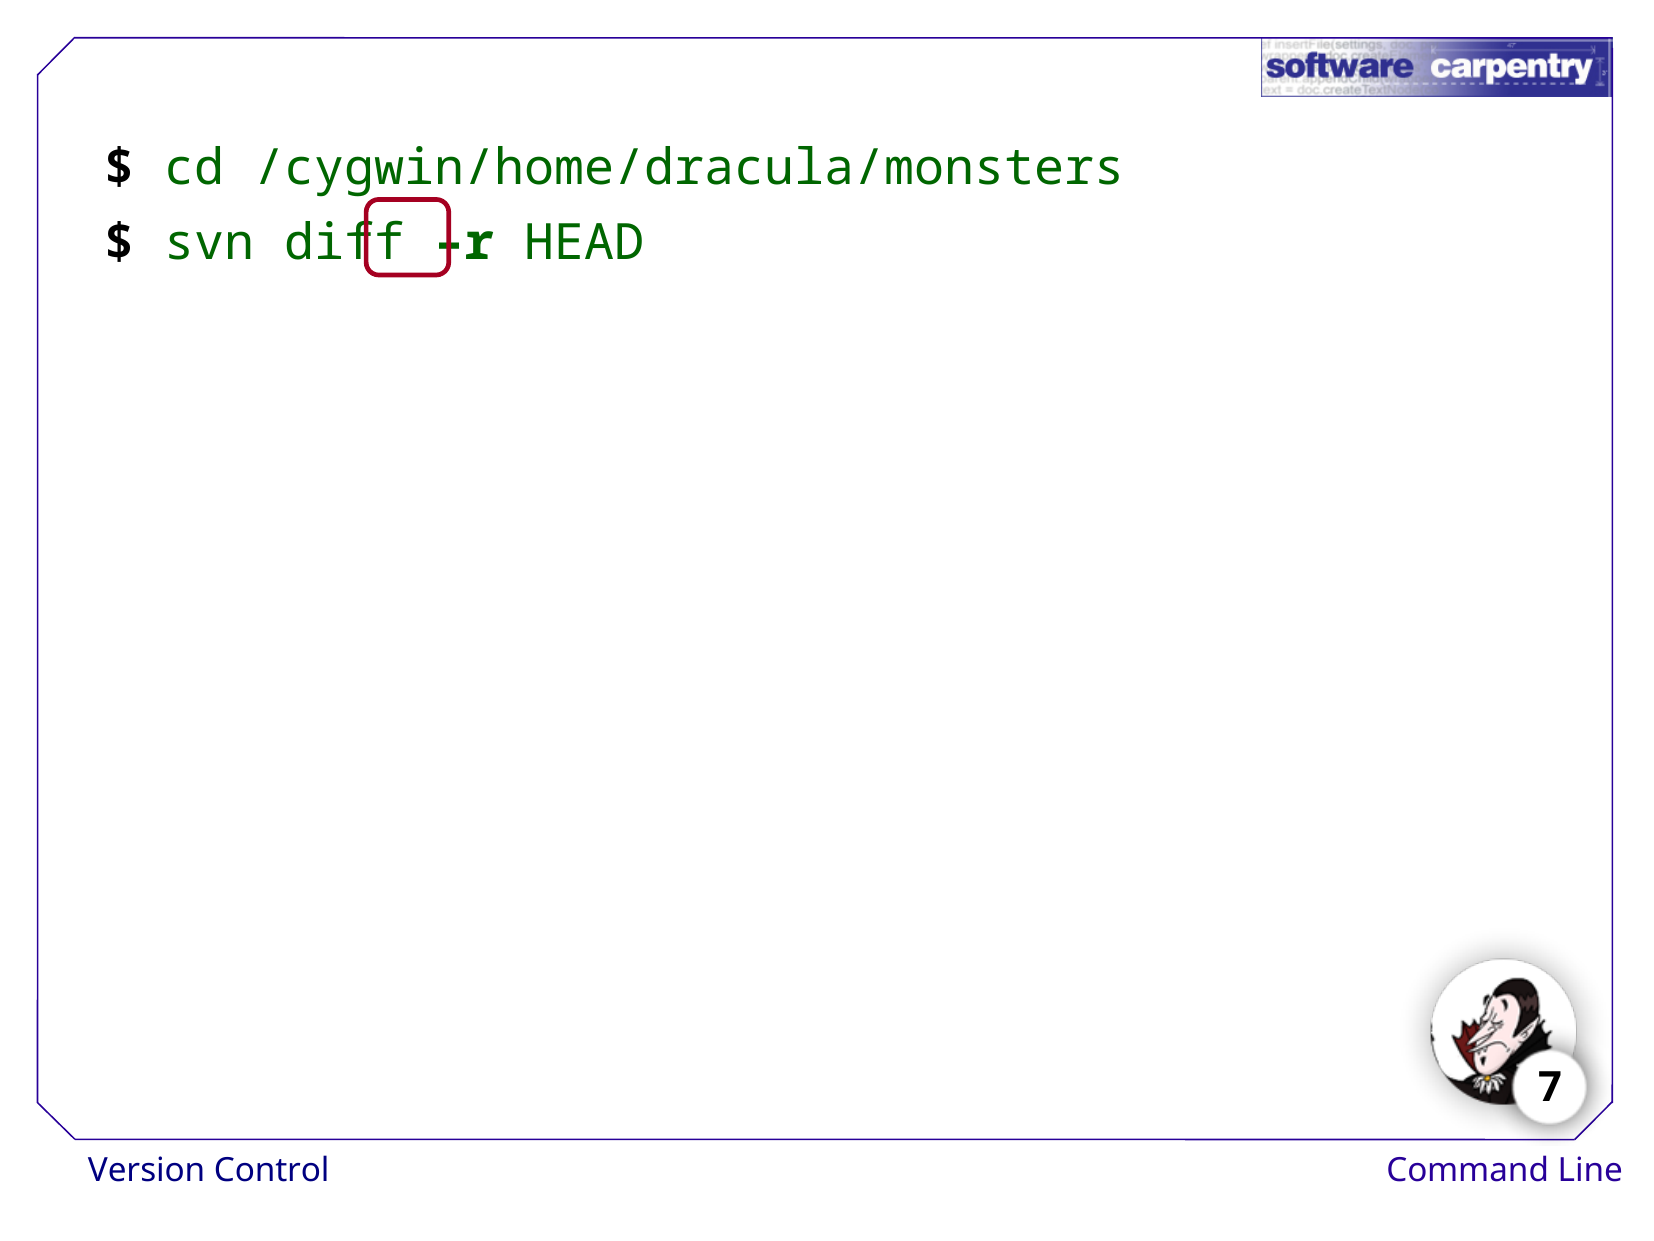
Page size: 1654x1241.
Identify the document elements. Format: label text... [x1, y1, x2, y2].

text_box 7 [1505, 1057, 1595, 1119]
picture [1393, 926, 1618, 1146]
picture [1261, 39, 1613, 97]
text_box $ cd /cygwin/home/dracula/monsters $ svn diff –r HEAD [89, 112, 1572, 1036]
